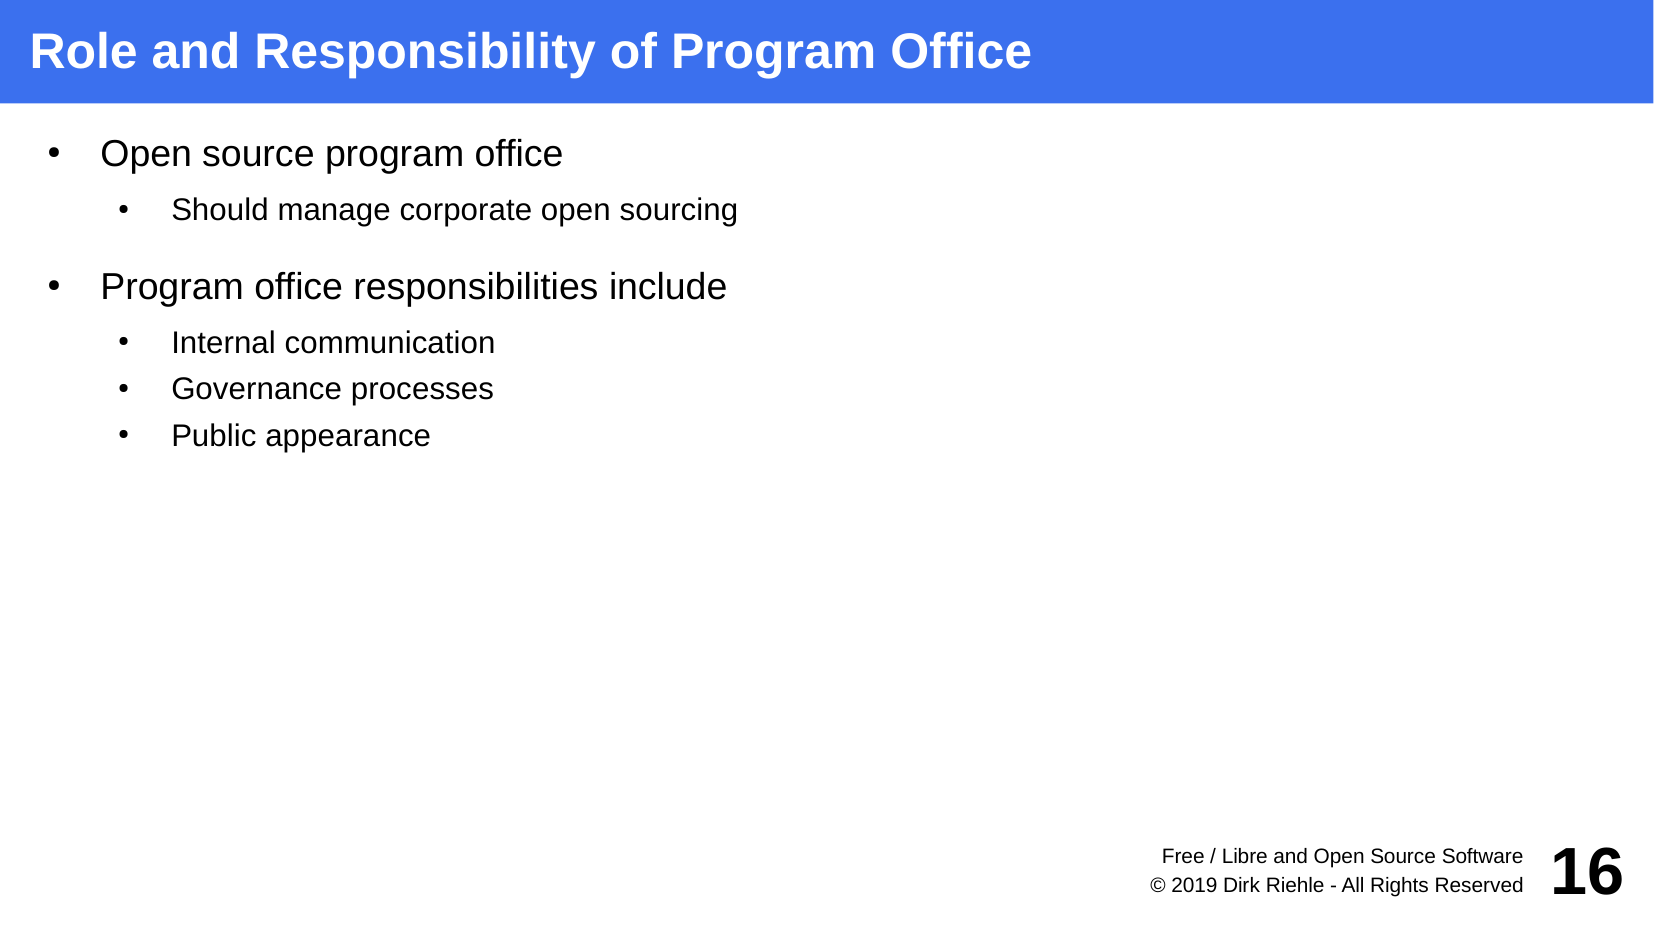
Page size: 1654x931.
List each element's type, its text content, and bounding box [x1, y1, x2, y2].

title Role and Responsibility of Program Office [0, 0, 1654, 104]
list Open source program office Should manage corporate open sourcing Program office responsibilities include Internal communication Governance processes Public appearance [29, 132, 1625, 813]
